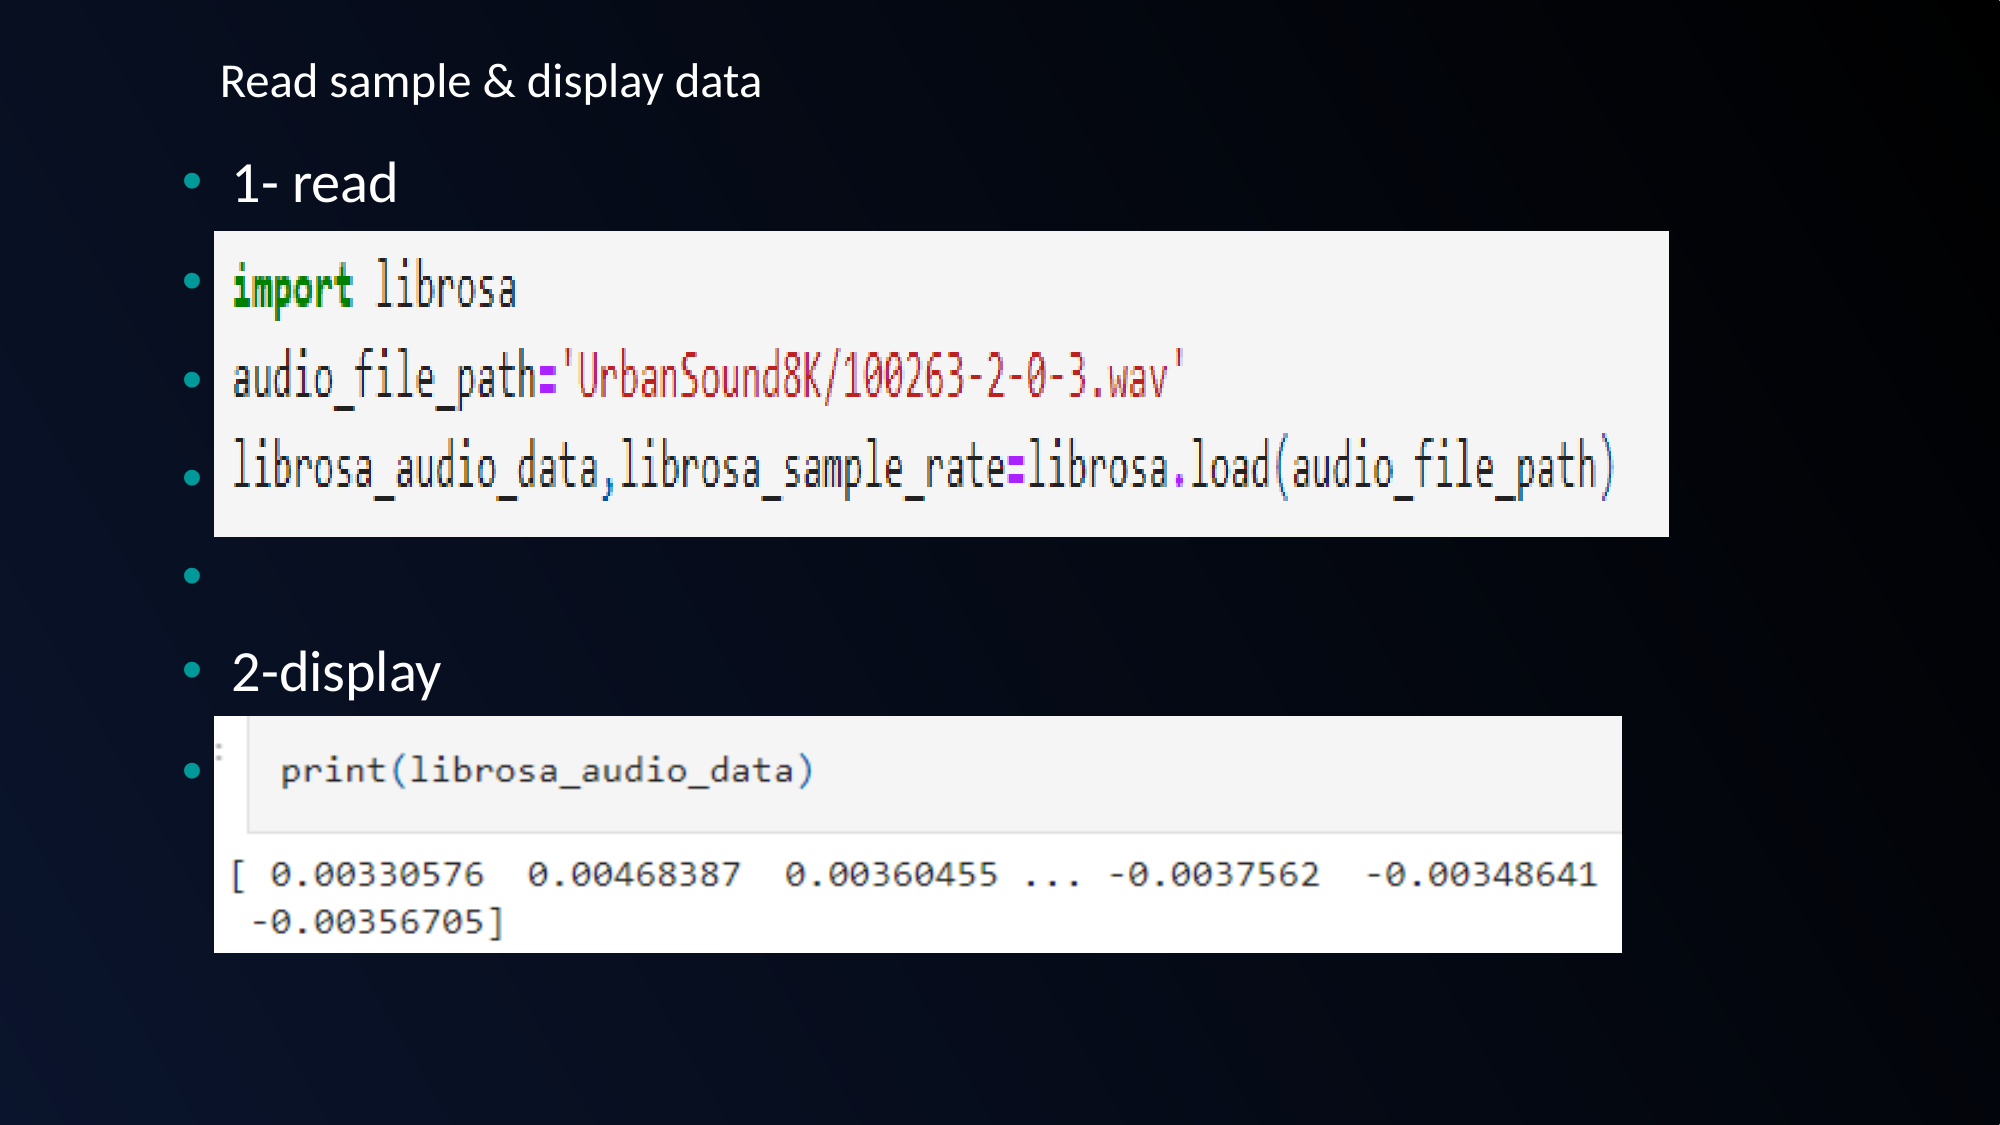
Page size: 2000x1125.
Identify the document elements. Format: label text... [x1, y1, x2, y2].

picture [214, 232, 1669, 537]
title Read sample & display data [199, 45, 1900, 119]
list 1- read 2-display [161, 142, 1862, 1093]
picture [214, 716, 1622, 954]
